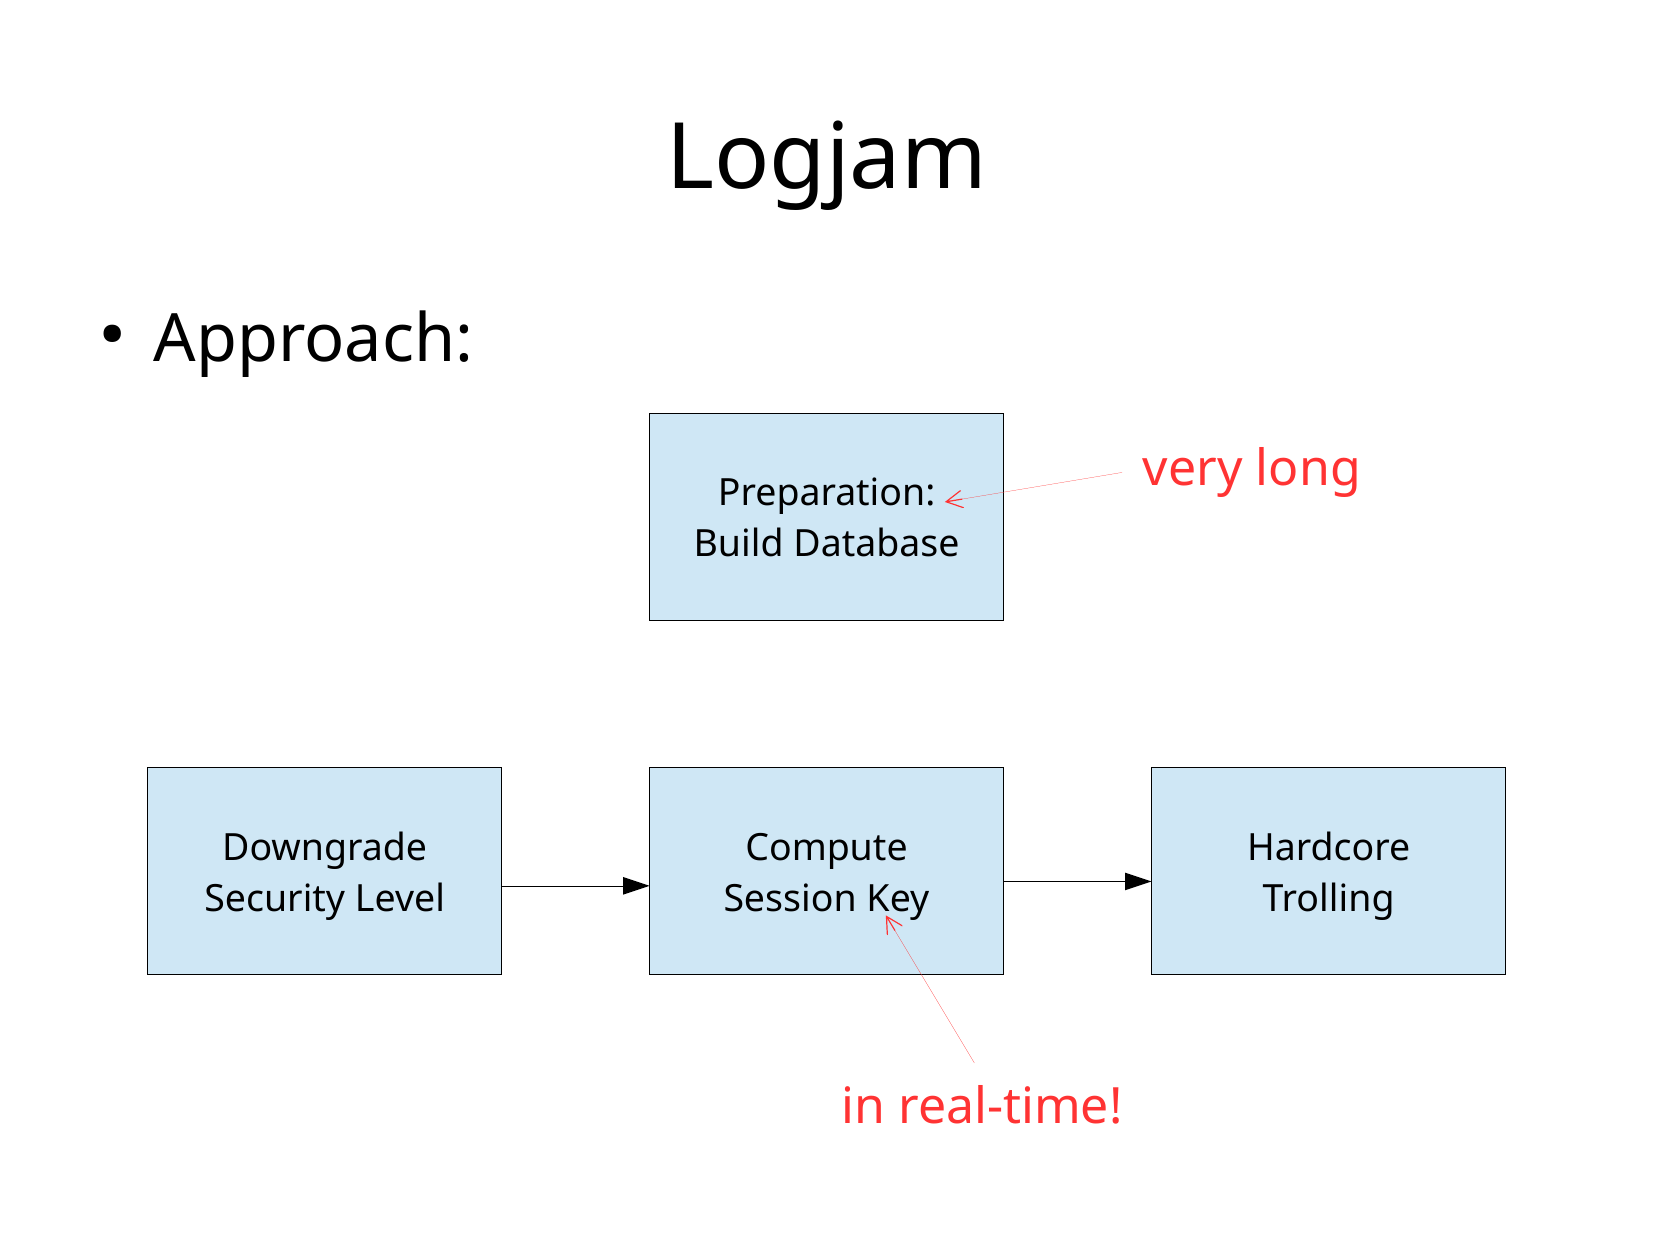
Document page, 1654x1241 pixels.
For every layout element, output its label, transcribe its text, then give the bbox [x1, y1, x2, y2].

text_box very long [1128, 424, 1388, 503]
text_box in real-time! [826, 1062, 1152, 1142]
text_box Hardcore Trolling [1151, 767, 1506, 975]
list Approach: [82, 290, 1571, 1109]
title Logjam [82, 49, 1571, 257]
text_box Compute Session Key [649, 767, 1004, 975]
